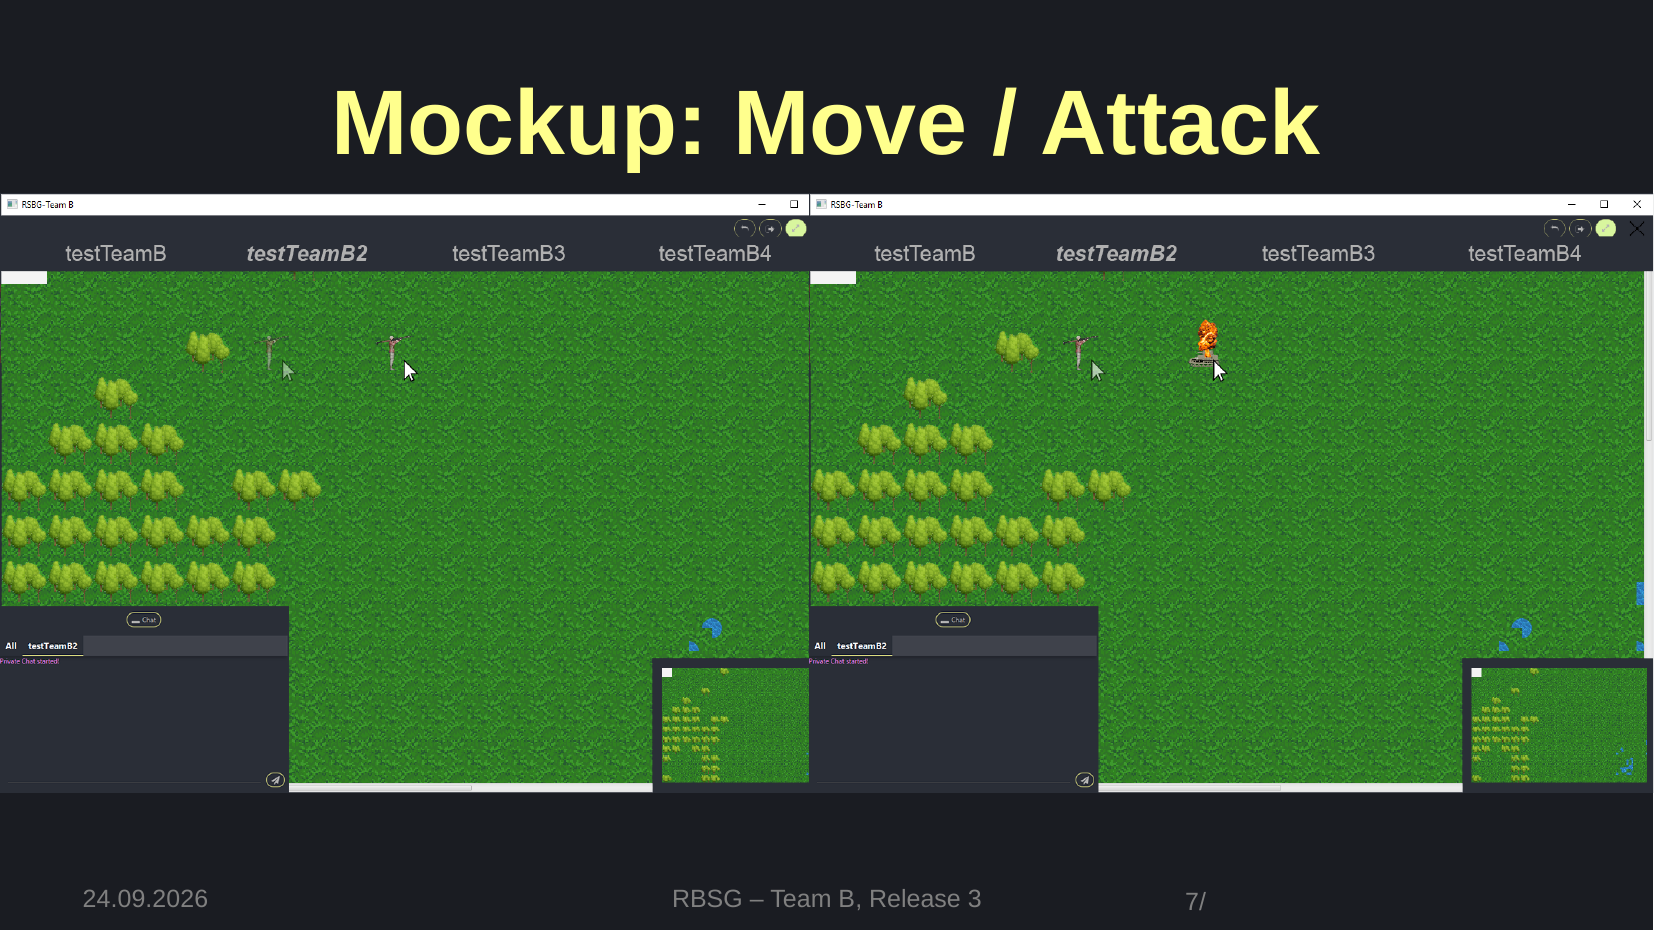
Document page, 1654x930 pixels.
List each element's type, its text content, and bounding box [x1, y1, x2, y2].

text_box / [1185, 885, 1571, 912]
text_box RBSG – Team B, Release 3 [565, 882, 1090, 912]
title Mockup: Move / Attack [82, 61, 1571, 173]
text_box 13.08.2019 [82, 882, 468, 912]
picture [0, 194, 1654, 793]
